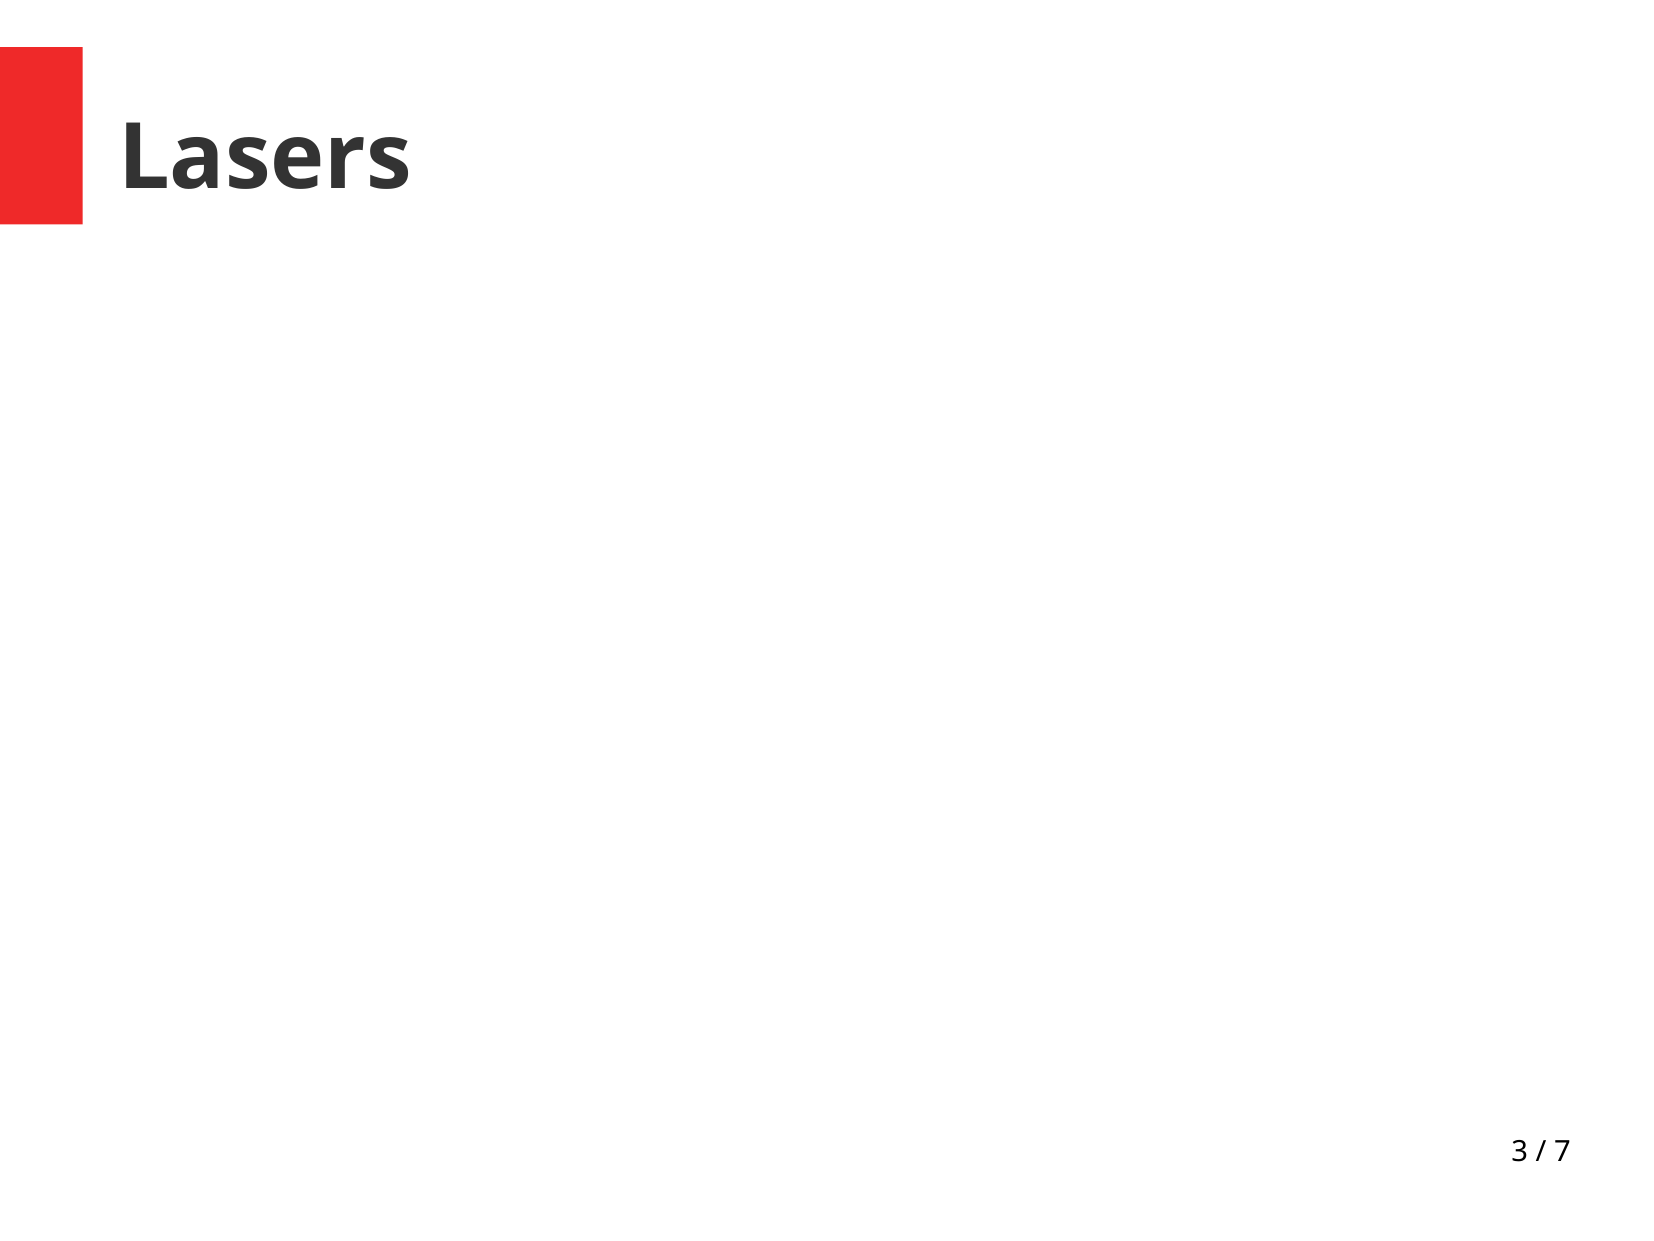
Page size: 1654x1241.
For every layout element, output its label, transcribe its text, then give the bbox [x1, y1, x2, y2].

title Lasers [118, 49, 1571, 257]
